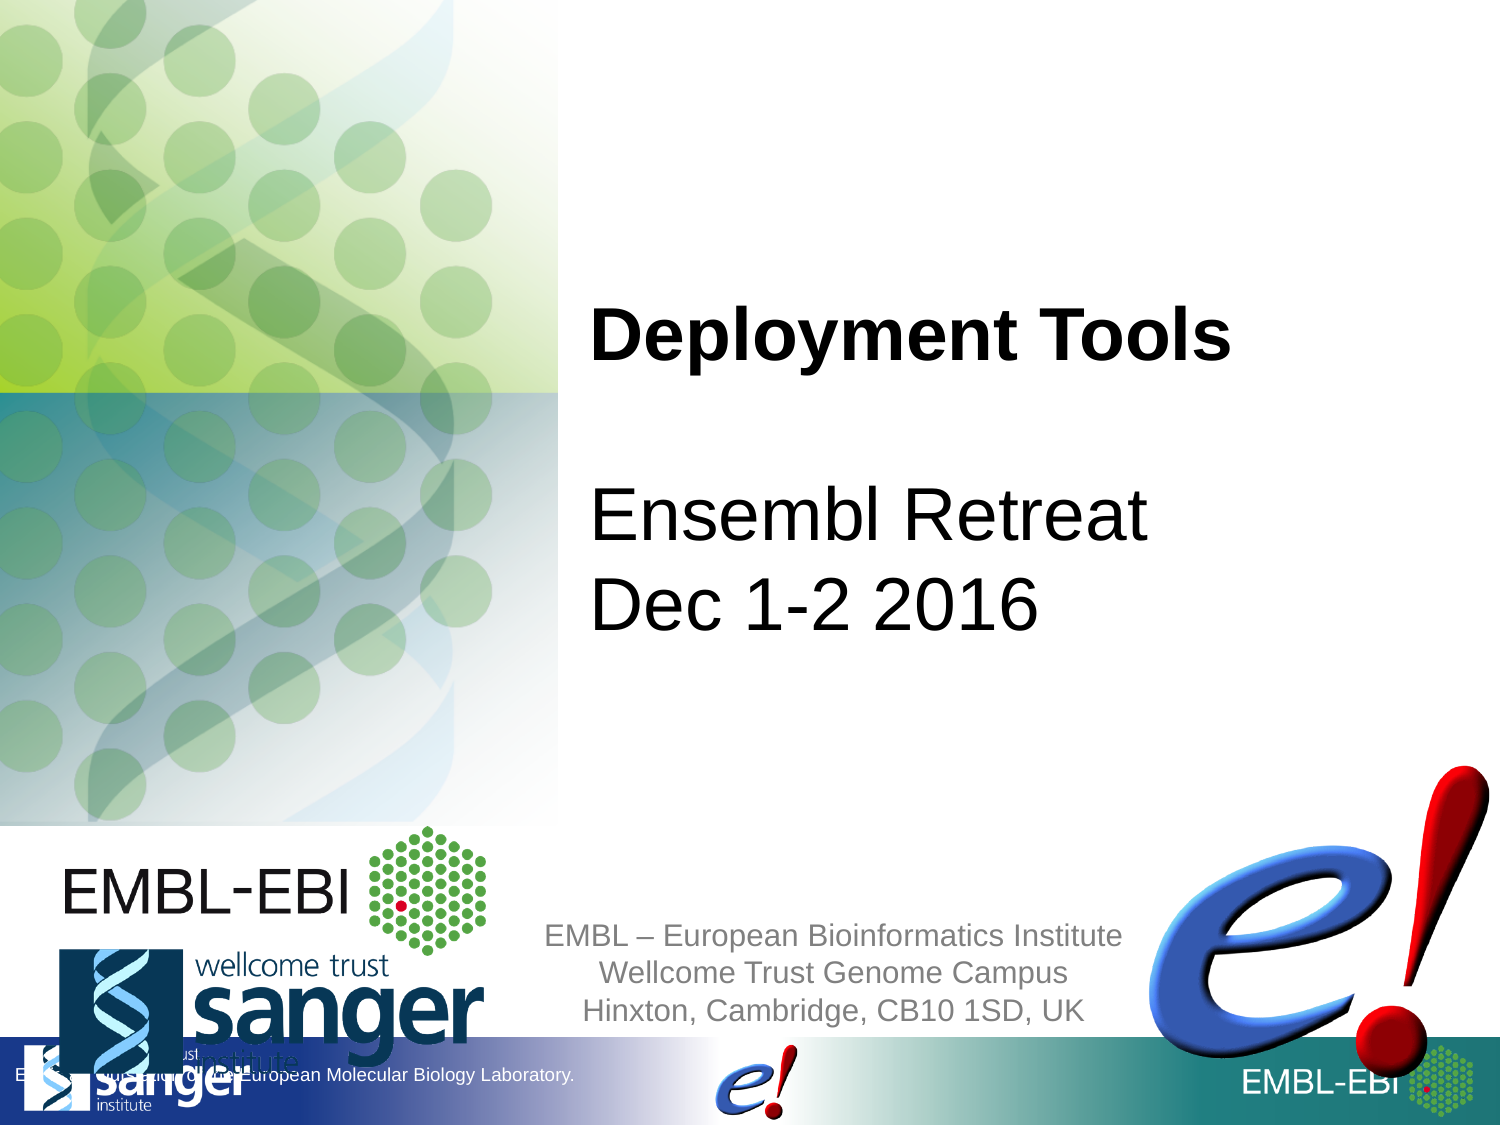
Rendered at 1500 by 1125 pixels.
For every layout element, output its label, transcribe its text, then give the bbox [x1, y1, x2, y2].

picture [0, 0, 558, 1125]
text_box Deployment Tools Ensembl Retreat Dec 1-2 2016 [575, 278, 1438, 591]
text_box EMBL – European Bioinformatics Institute Wellcome Trust Genome Campus Hinxton, Cambridge, CB10 1SD, UK [452, 811, 1216, 1125]
picture [1137, 756, 1500, 1125]
